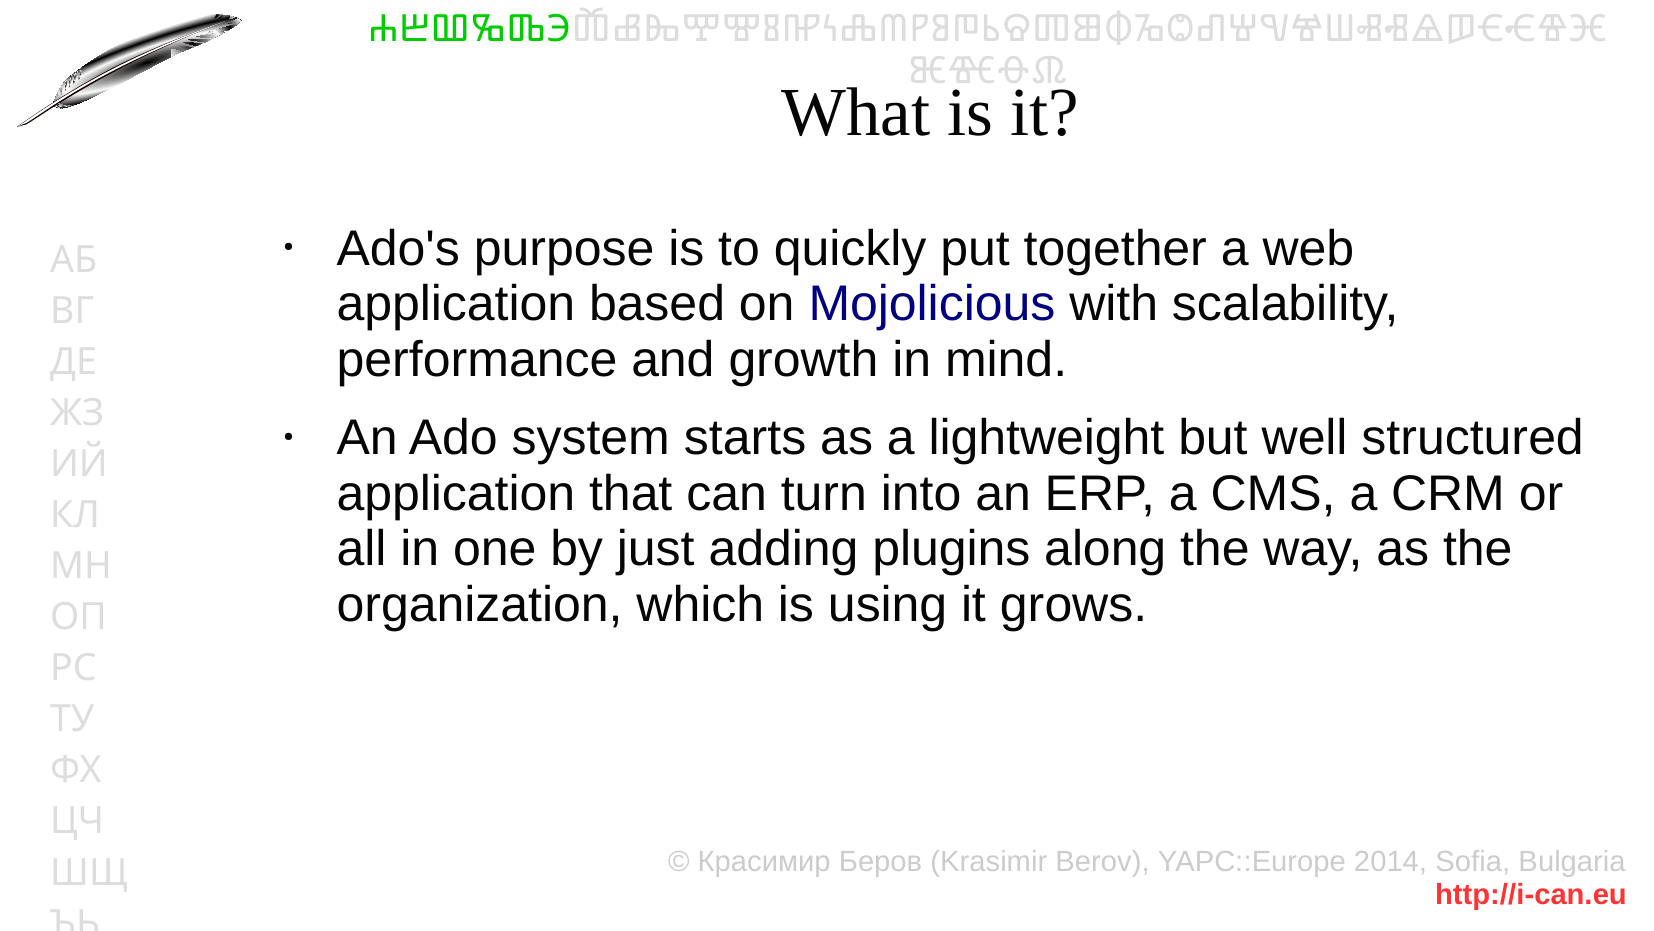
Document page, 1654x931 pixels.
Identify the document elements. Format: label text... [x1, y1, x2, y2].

title What is it? [265, 35, 1595, 189]
list Ado's purpose is to quickly put together a web application based on Mojolicious with scalability, performance and growth in mind. An Ado system starts as a lightweight but well structured application that can turn into an ERP, a CMS, a CRM or all in one by just adding plugins along the way, as the organization, which is using it grows. [265, 219, 1595, 815]
